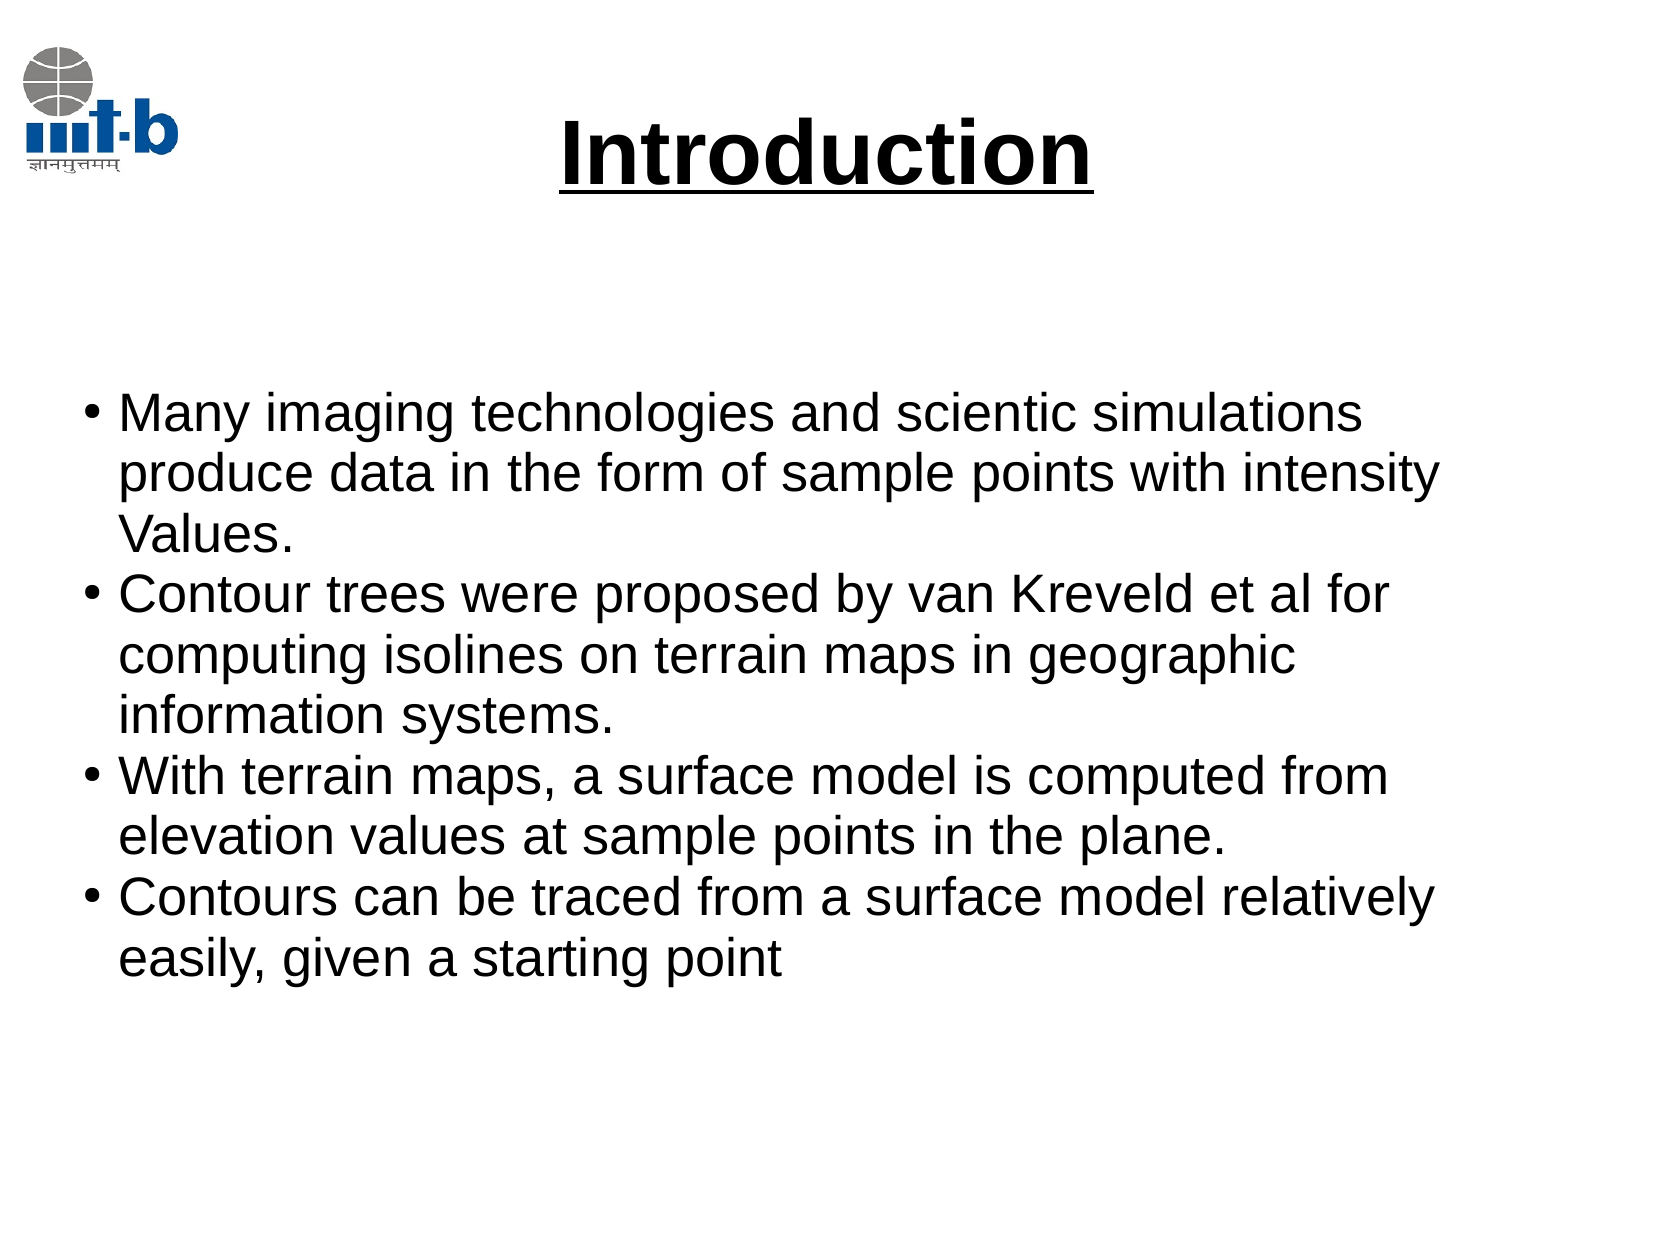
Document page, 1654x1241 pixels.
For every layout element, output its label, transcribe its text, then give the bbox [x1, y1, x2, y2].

subtitle Many imaging technologies and scientic simulations produce data in the form of sample points with intensity Values. Contour trees were proposed by van Kreveld et al for computing isolines on terrain maps in geographic information systems. With terrain maps, a surface model is computed from elevation values at sample points in the plane. Contours can be traced from a surface model relatively easily, given a starting point [82, 236, 1571, 1134]
picture [23, 35, 178, 189]
title Introduction [82, 49, 1571, 236]
